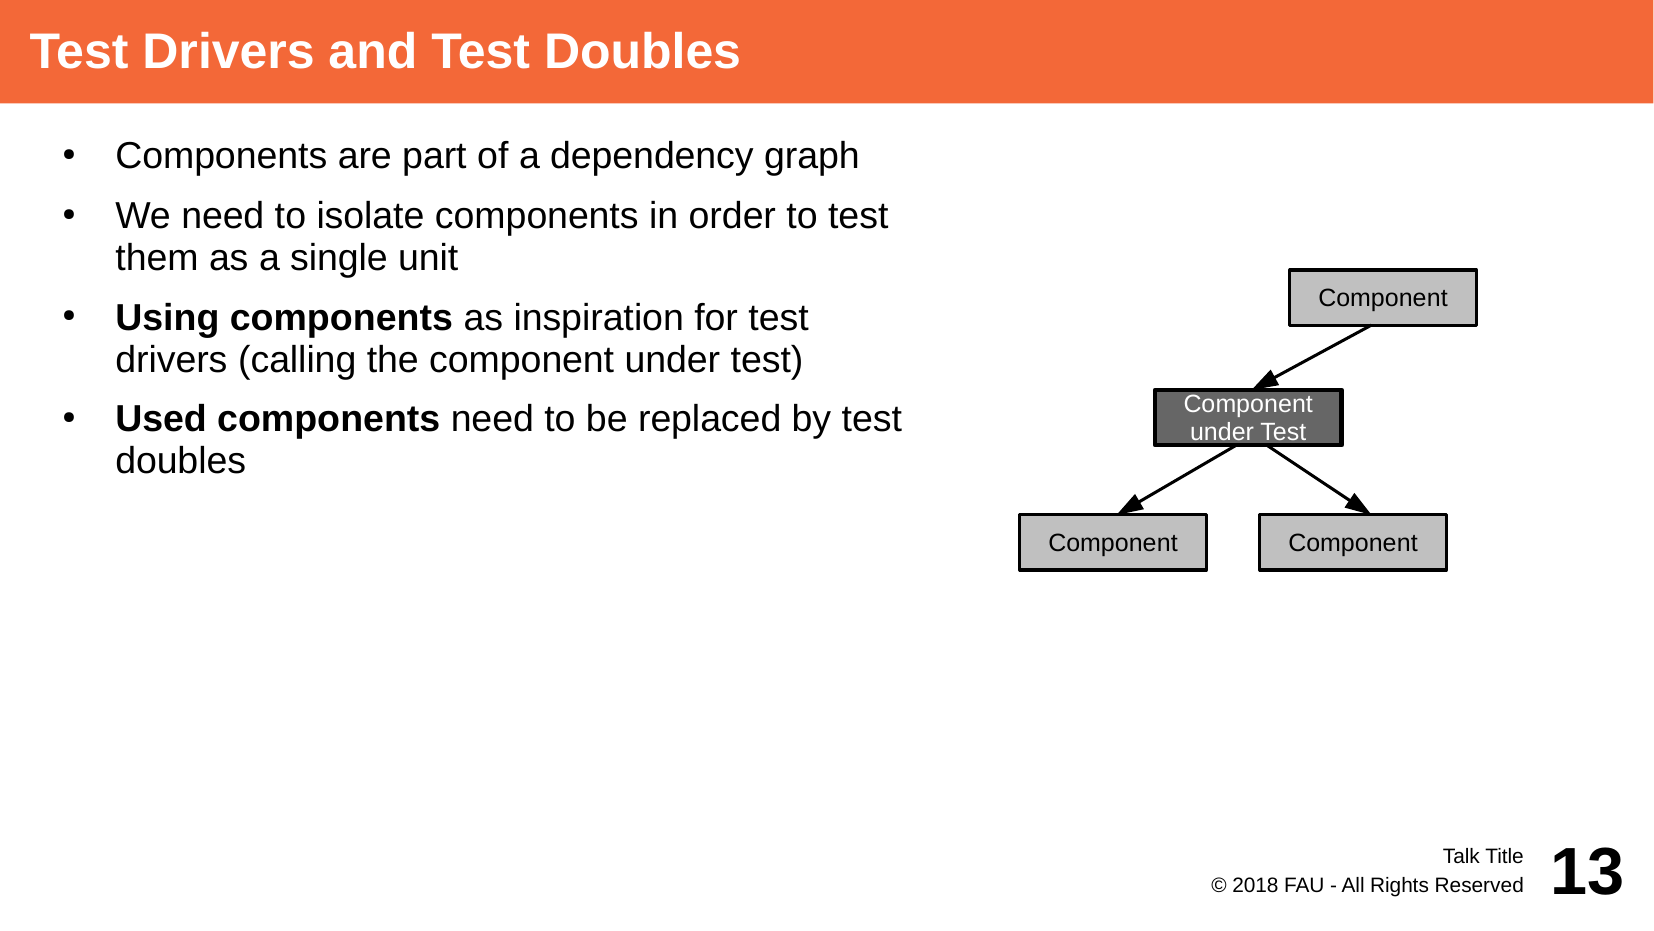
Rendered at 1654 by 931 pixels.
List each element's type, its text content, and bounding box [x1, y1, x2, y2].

list Components are part of a dependency graph We need to isolate components in order to test them as a single unit Using components as inspiration for test drivers (calling the component under test) Used components need to be replaced by test doubles [44, 135, 916, 693]
text_box Component [1019, 514, 1207, 571]
text_box Component [1289, 270, 1477, 326]
text_box Component under Test [1155, 390, 1342, 446]
text_box Component [1259, 514, 1447, 571]
title Test Drivers and Test Doubles [0, 0, 1654, 104]
